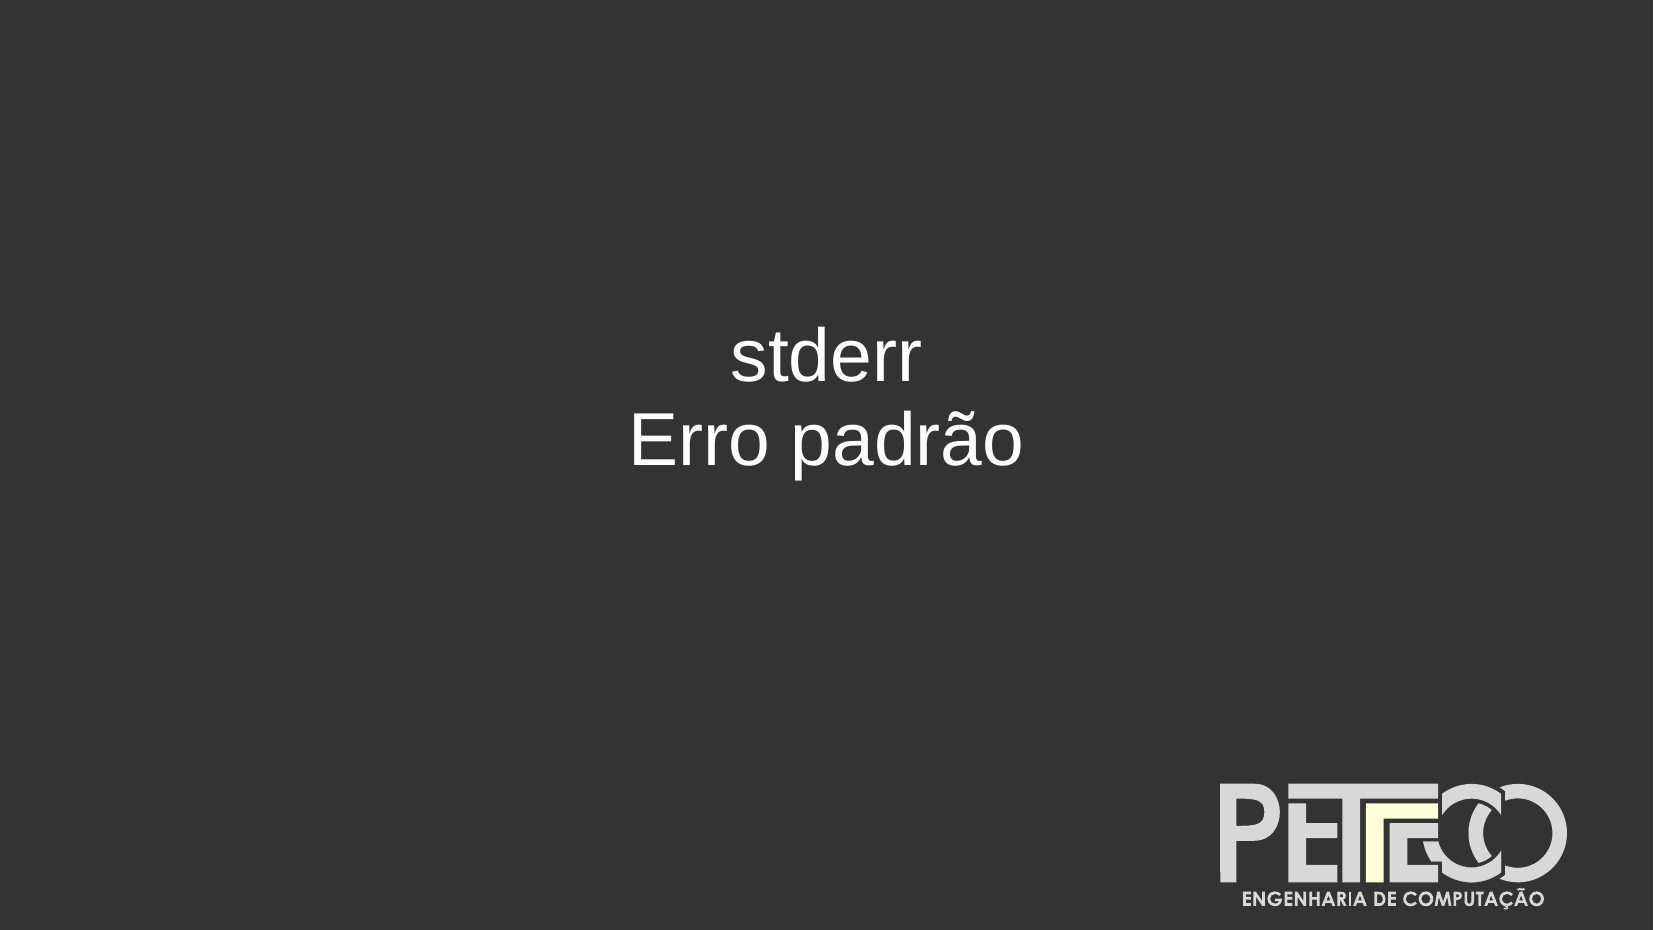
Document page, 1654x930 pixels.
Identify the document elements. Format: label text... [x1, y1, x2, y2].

subtitle stderr Erro padrão [82, 37, 1571, 757]
